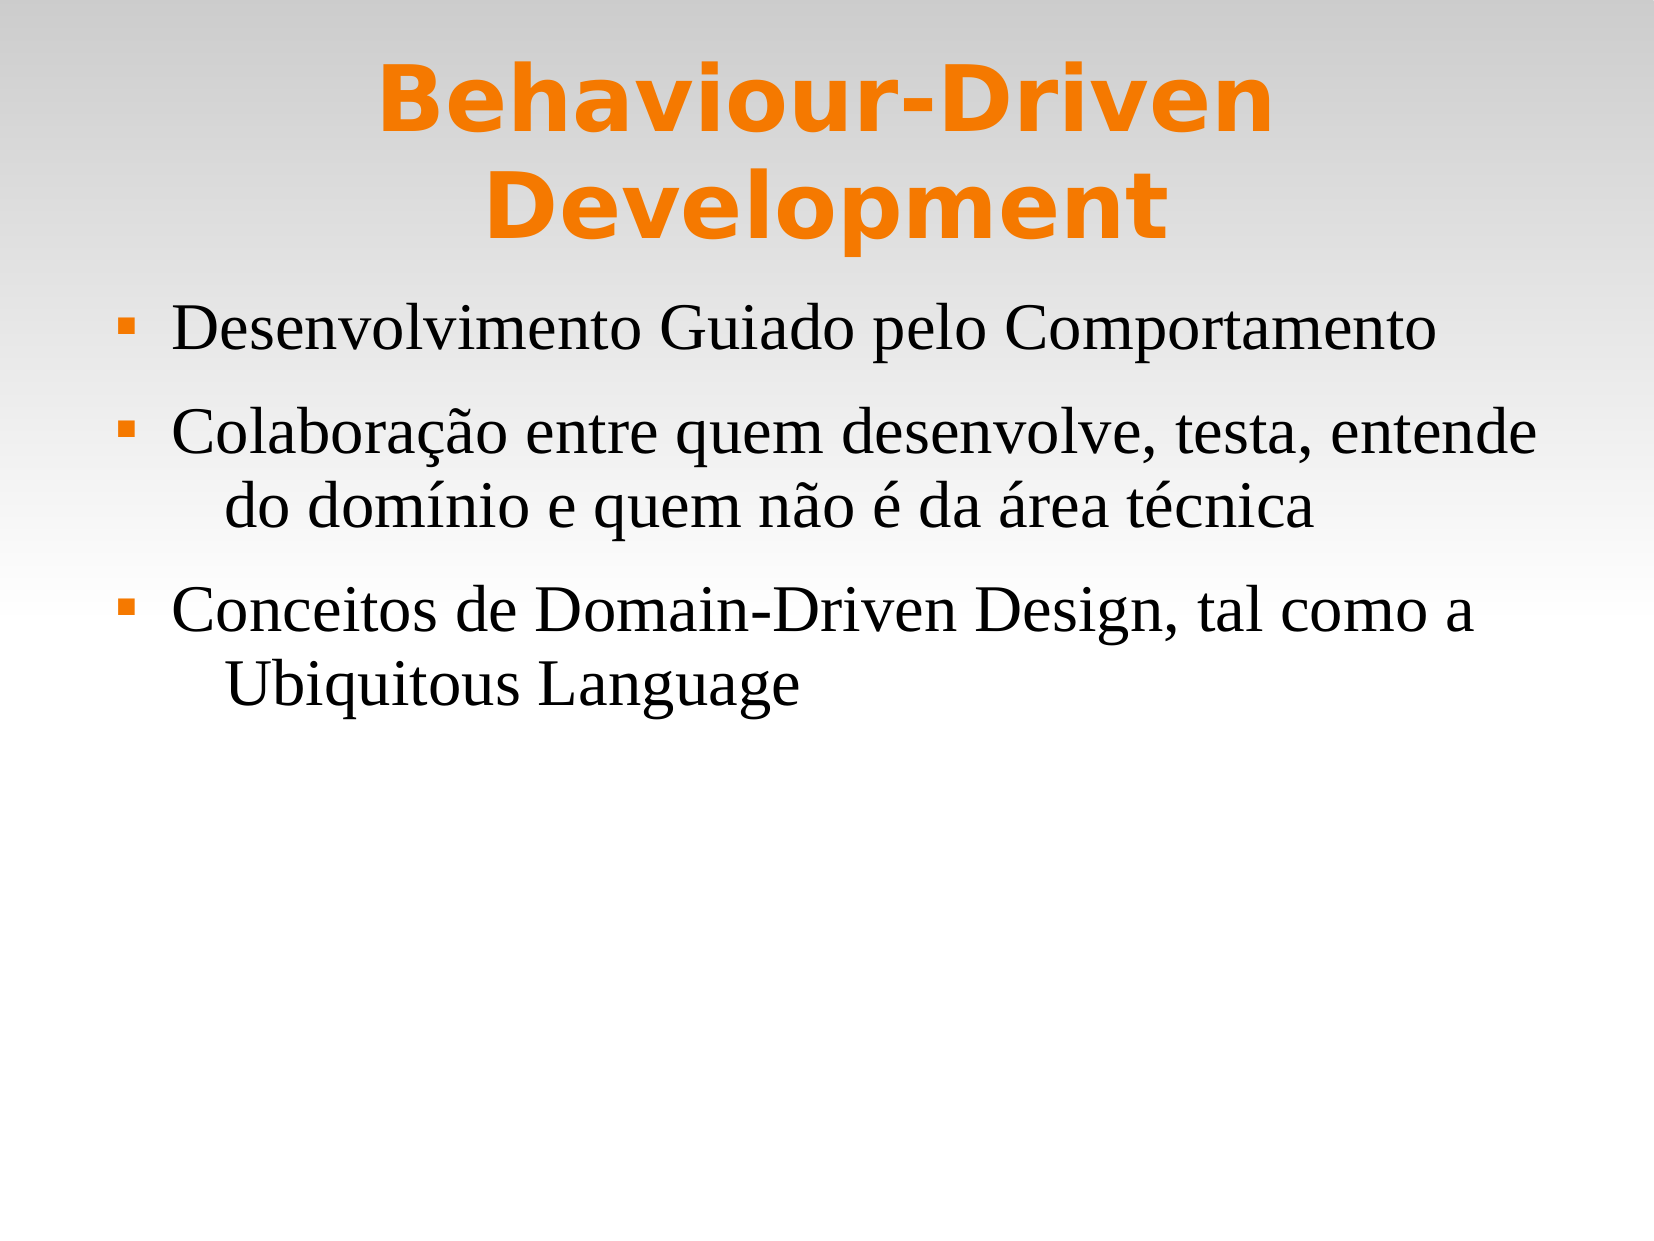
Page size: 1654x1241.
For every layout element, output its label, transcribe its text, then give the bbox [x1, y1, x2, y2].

list Desenvolvimento Guiado pelo Comportamento Colaboração entre quem desenvolve, testa, entende do domínio e quem não é da área técnica Conceitos de Domain-Driven Design, tal como a Ubiquitous Language [82, 290, 1571, 1094]
title Behaviour-Driven Development [82, 45, 1571, 261]
